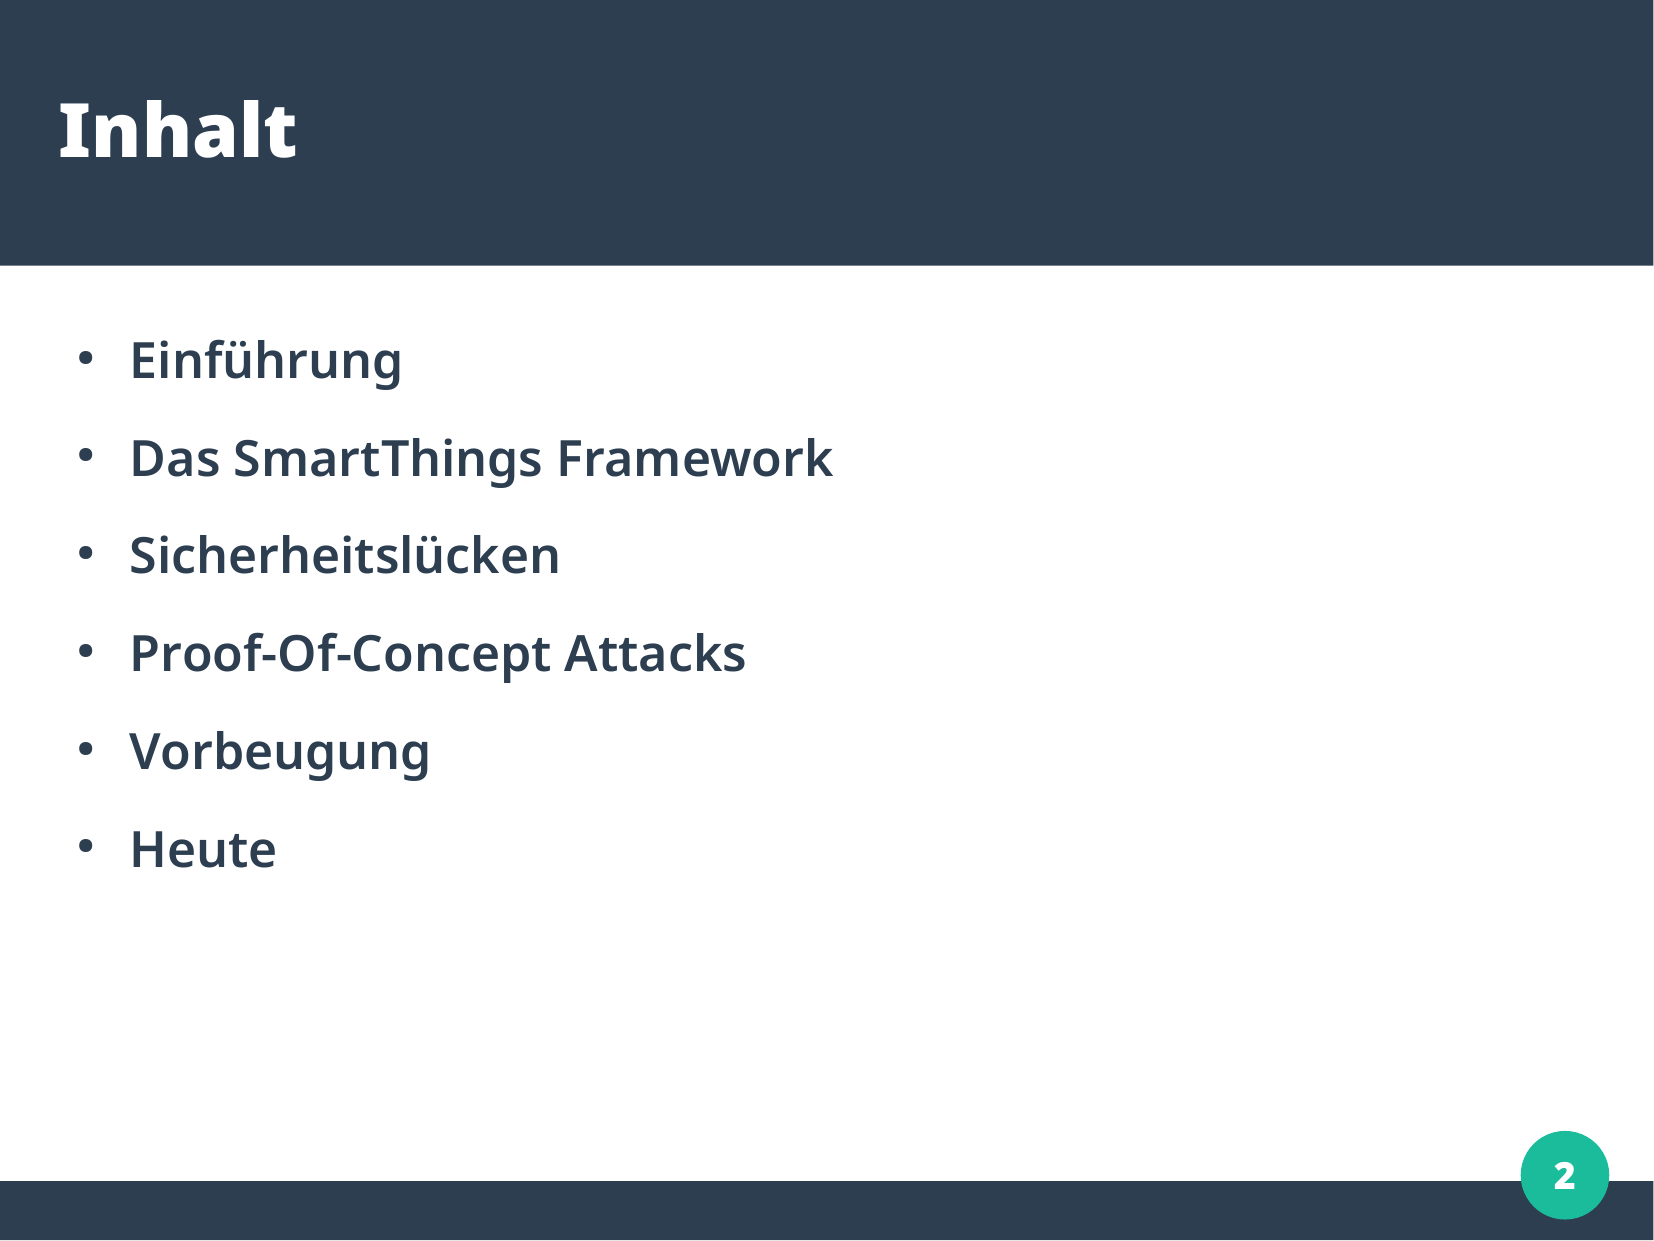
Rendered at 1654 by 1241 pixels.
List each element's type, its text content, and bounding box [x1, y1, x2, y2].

title Inhalt [59, 49, 1595, 207]
list Einführung Das SmartThings Framework Sicherheitslücken Proof-Of-Concept Attacks Vorbeugung Heute [59, 324, 1595, 1152]
